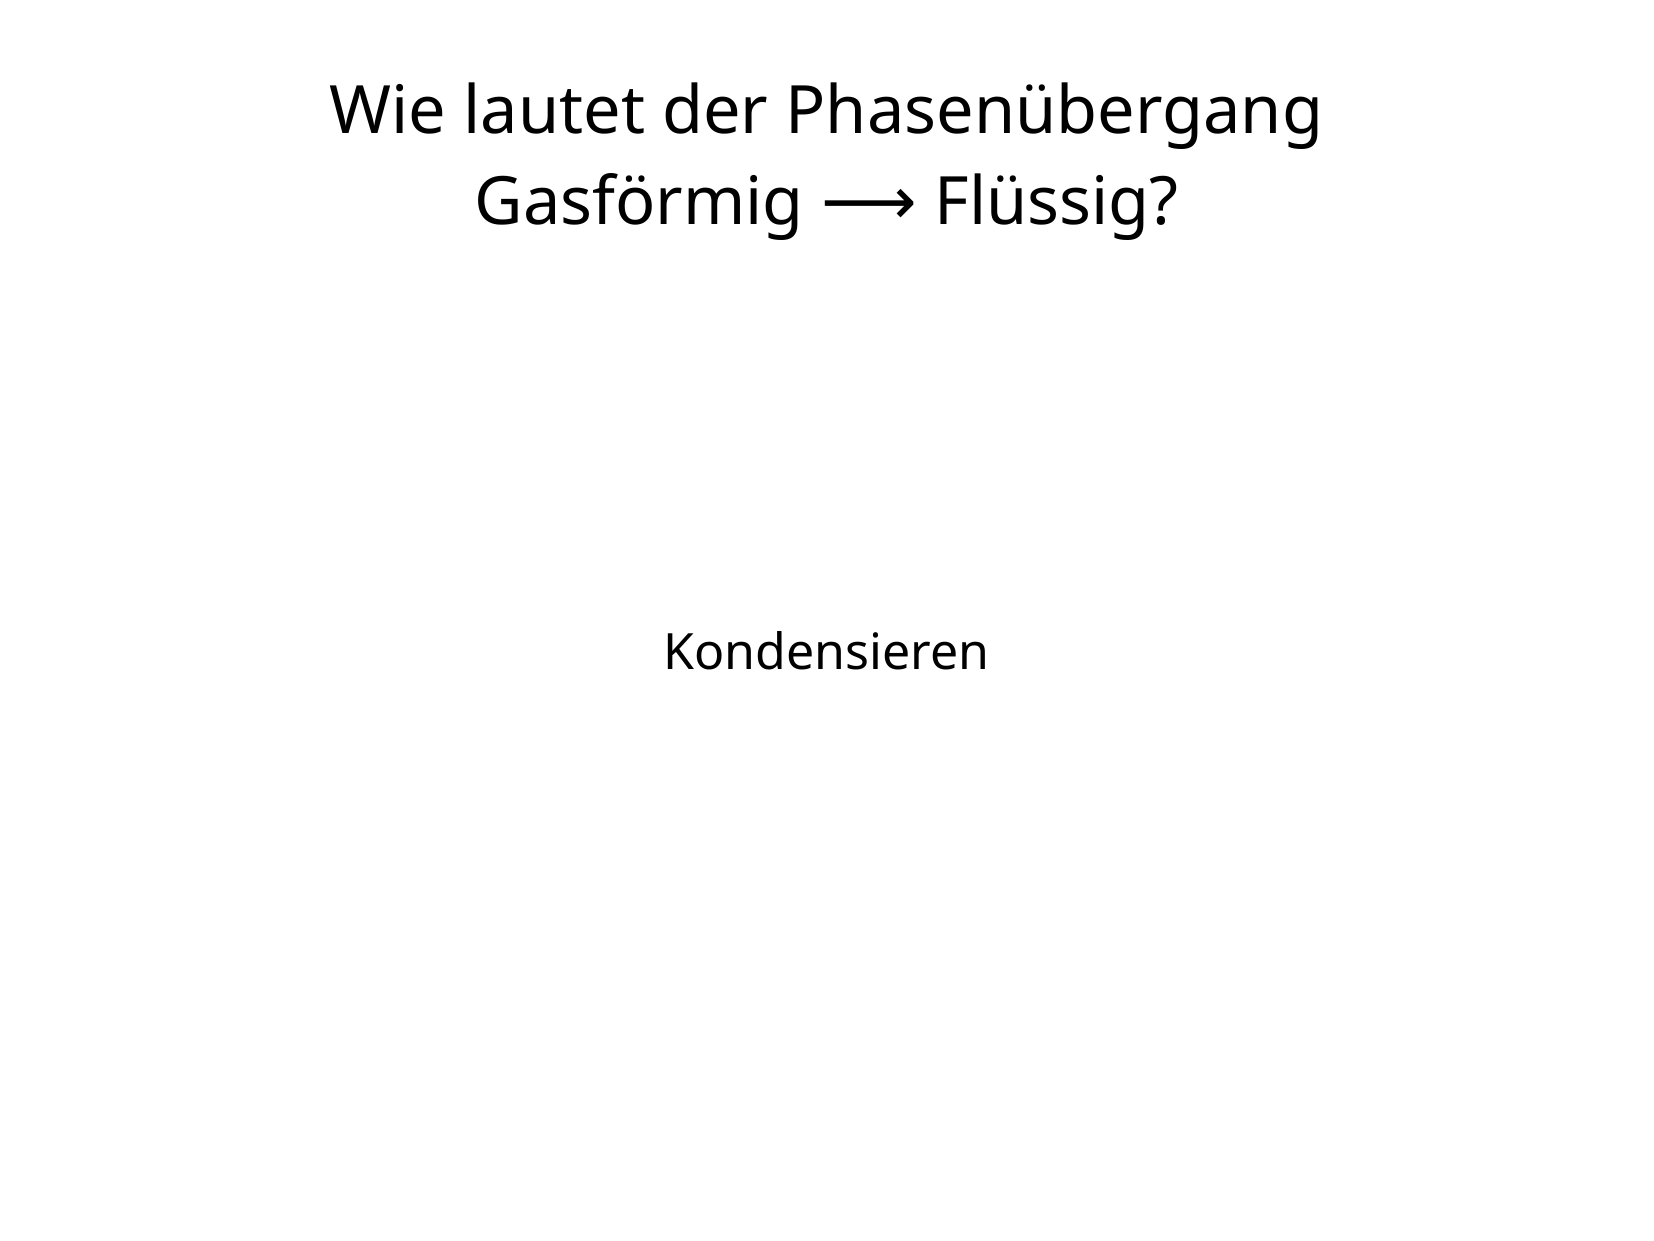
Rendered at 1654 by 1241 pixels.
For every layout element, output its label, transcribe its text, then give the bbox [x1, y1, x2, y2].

title Wie lautet der Phasenübergang Gasförmig ⟶ Flüssig? [82, 49, 1571, 257]
subtitle Kondensieren [82, 290, 1571, 1010]
